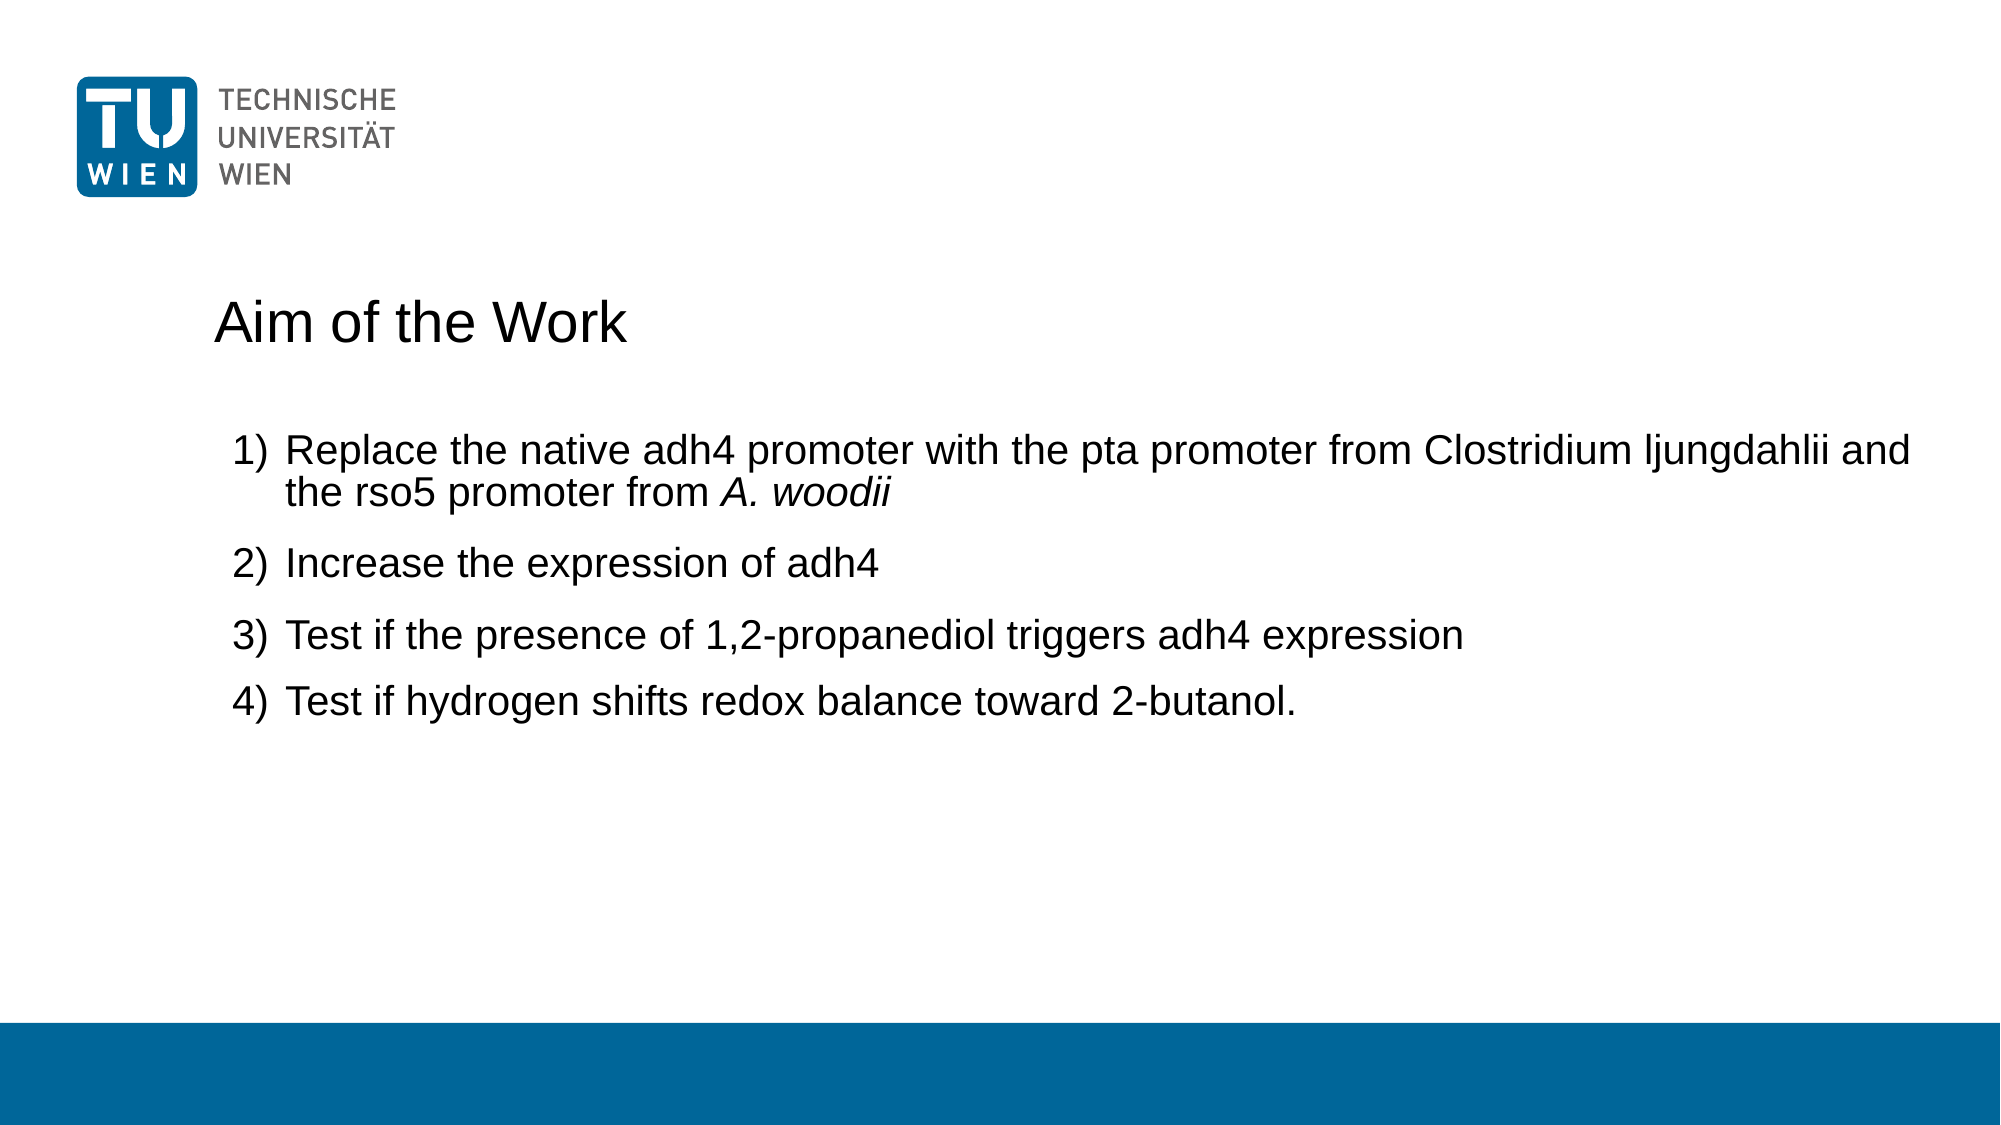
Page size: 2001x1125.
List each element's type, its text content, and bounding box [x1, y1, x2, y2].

list Replace the native adh4 promoter with the pta promoter from Clostridium ljungdahlii and the rso5 promoter from A. woodii Increase the expression of adh4 Test if the presence of 1,2-propanediol triggers adh4 expression Test if hydrogen shifts redox balance toward 2-butanol. [214, 431, 1922, 941]
title Aim of the Work [214, 254, 1922, 391]
